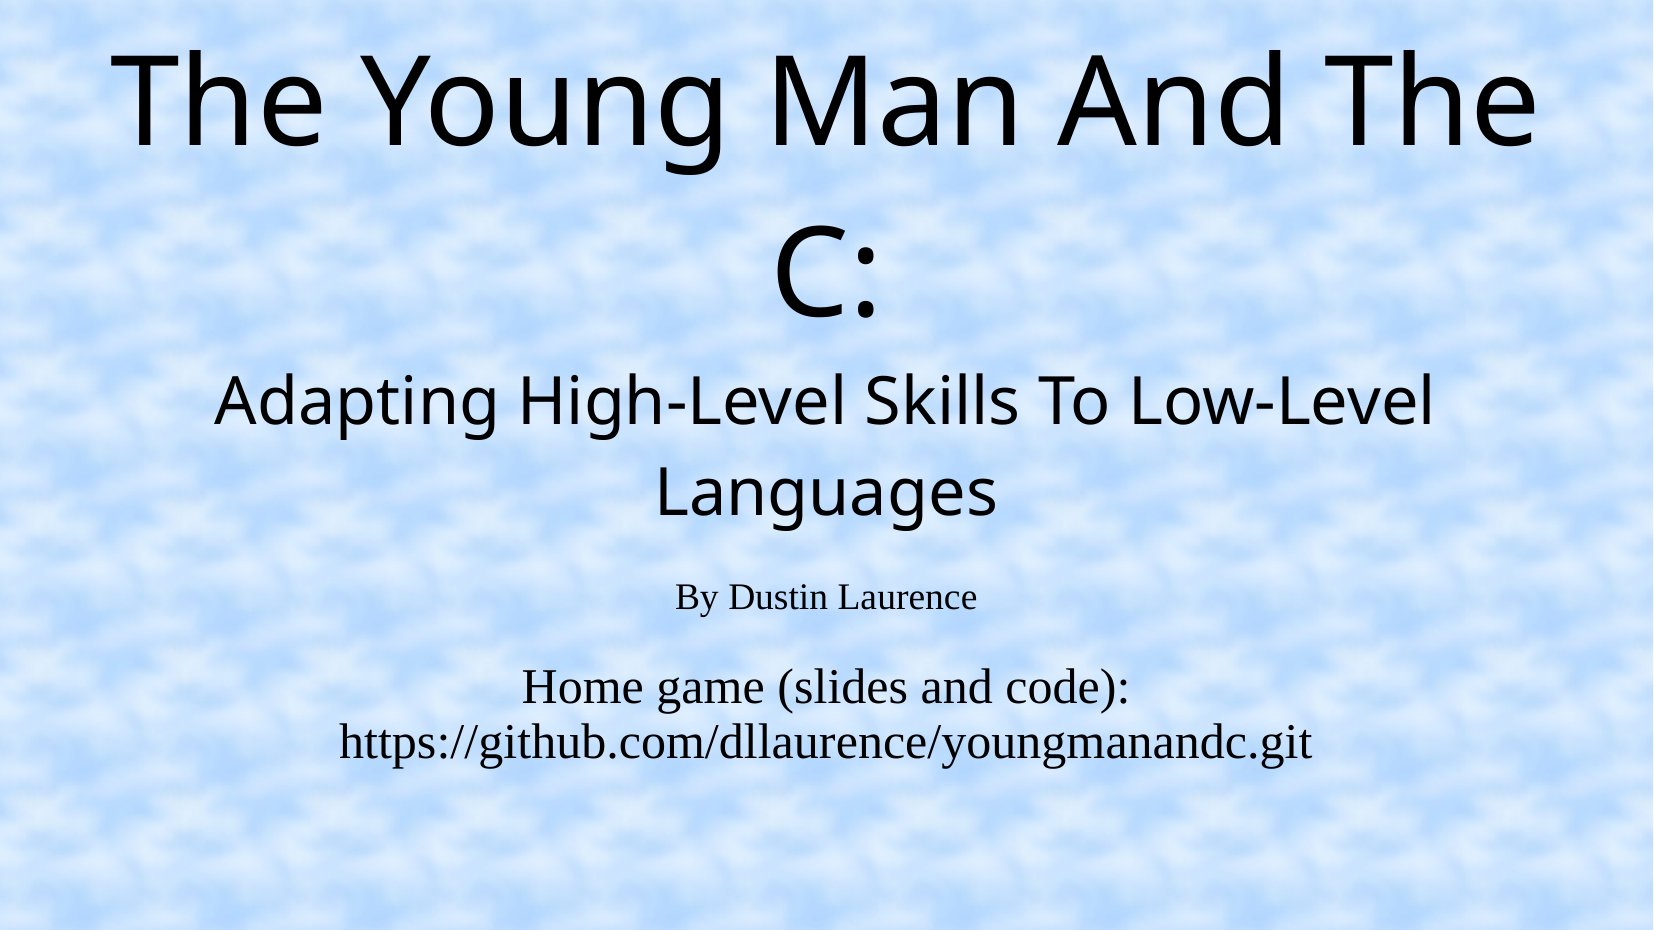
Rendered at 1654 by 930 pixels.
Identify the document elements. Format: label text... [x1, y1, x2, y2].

subtitle The Young Man And The C: Adapting High-Level Skills To Low-Level Languages By Dustin Laurence Home game (slides and code): https://github.com/dllaurence/youngmanandc.git [82, 31, 1571, 751]
picture [0, 0, 1654, 930]
